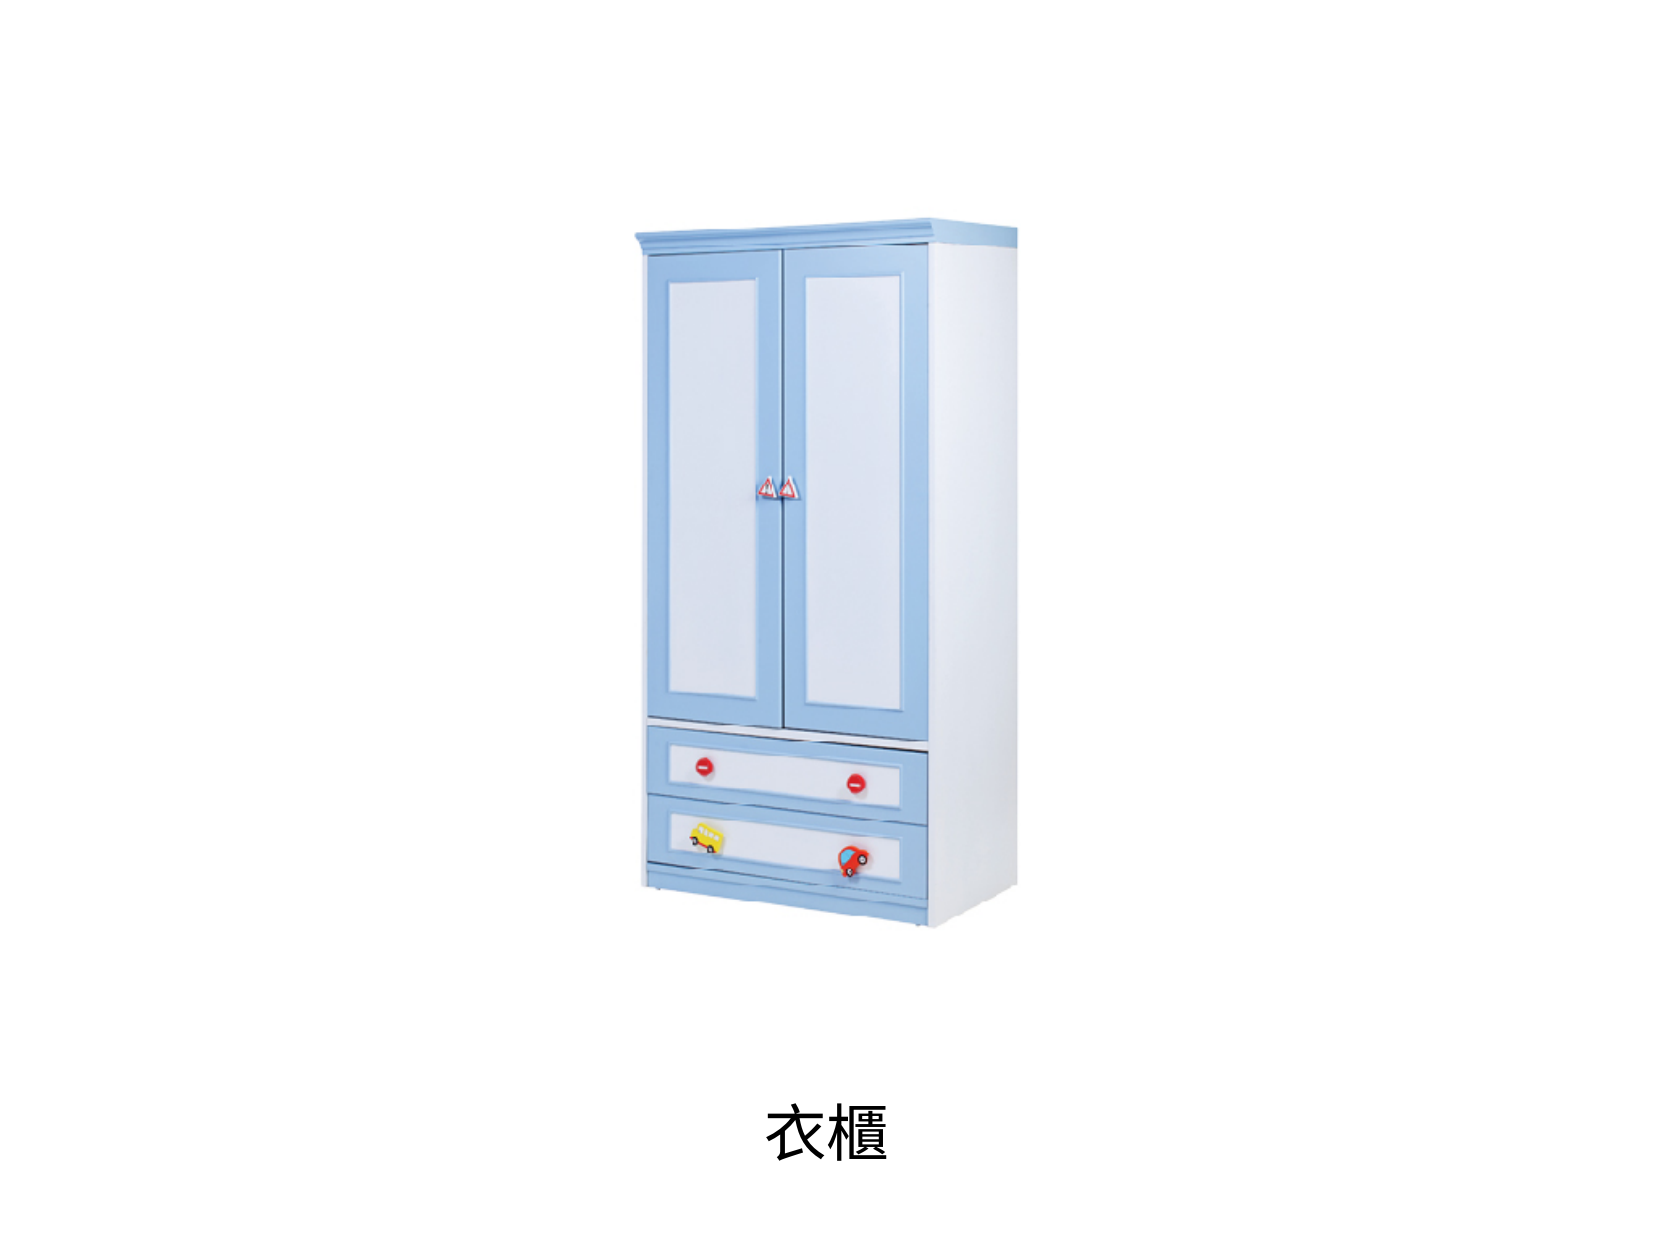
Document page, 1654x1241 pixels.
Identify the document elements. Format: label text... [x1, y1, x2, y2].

picture [0, 0, 1654, 1241]
title 衣櫃 [82, 1025, 1571, 1233]
